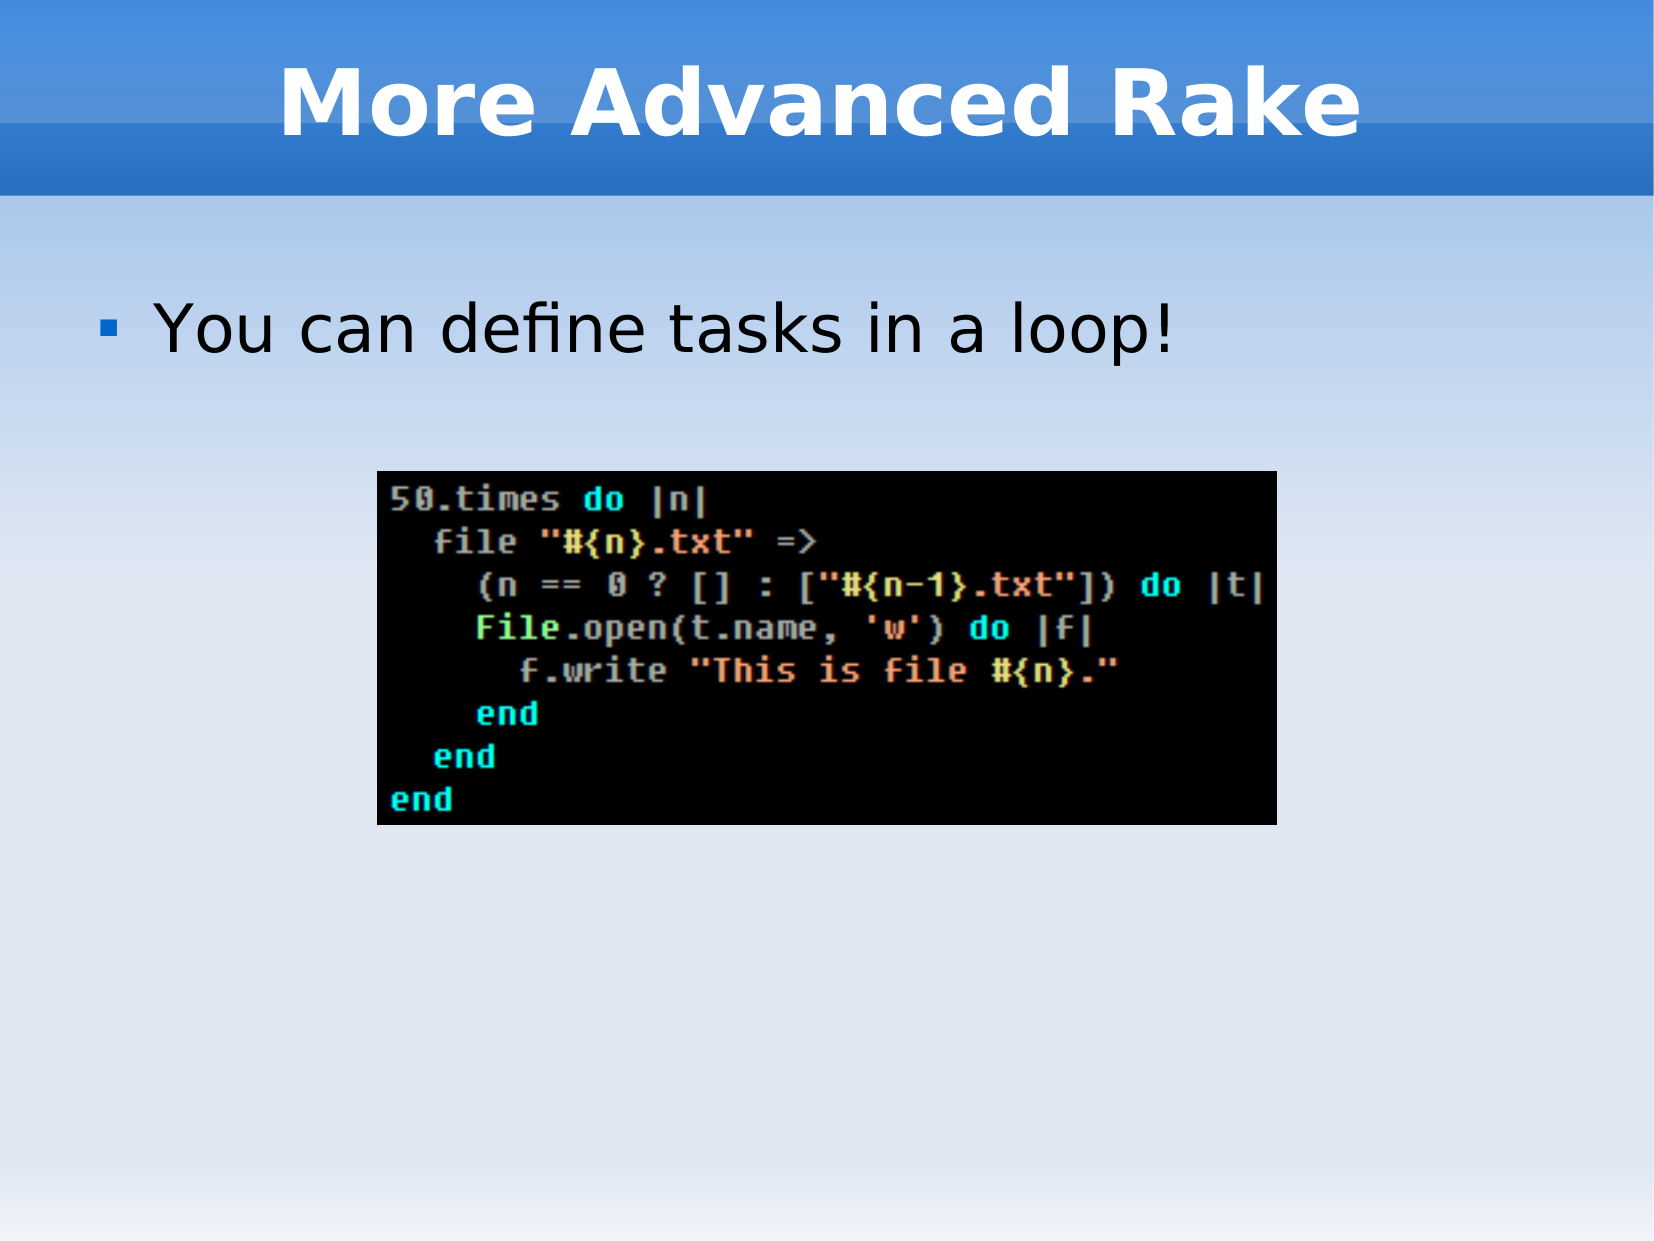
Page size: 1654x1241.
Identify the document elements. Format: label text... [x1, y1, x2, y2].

list You can define tasks in a loop! [82, 290, 1571, 1109]
title More Advanced Rake [76, 0, 1565, 208]
picture [0, 0, 1654, 1241]
